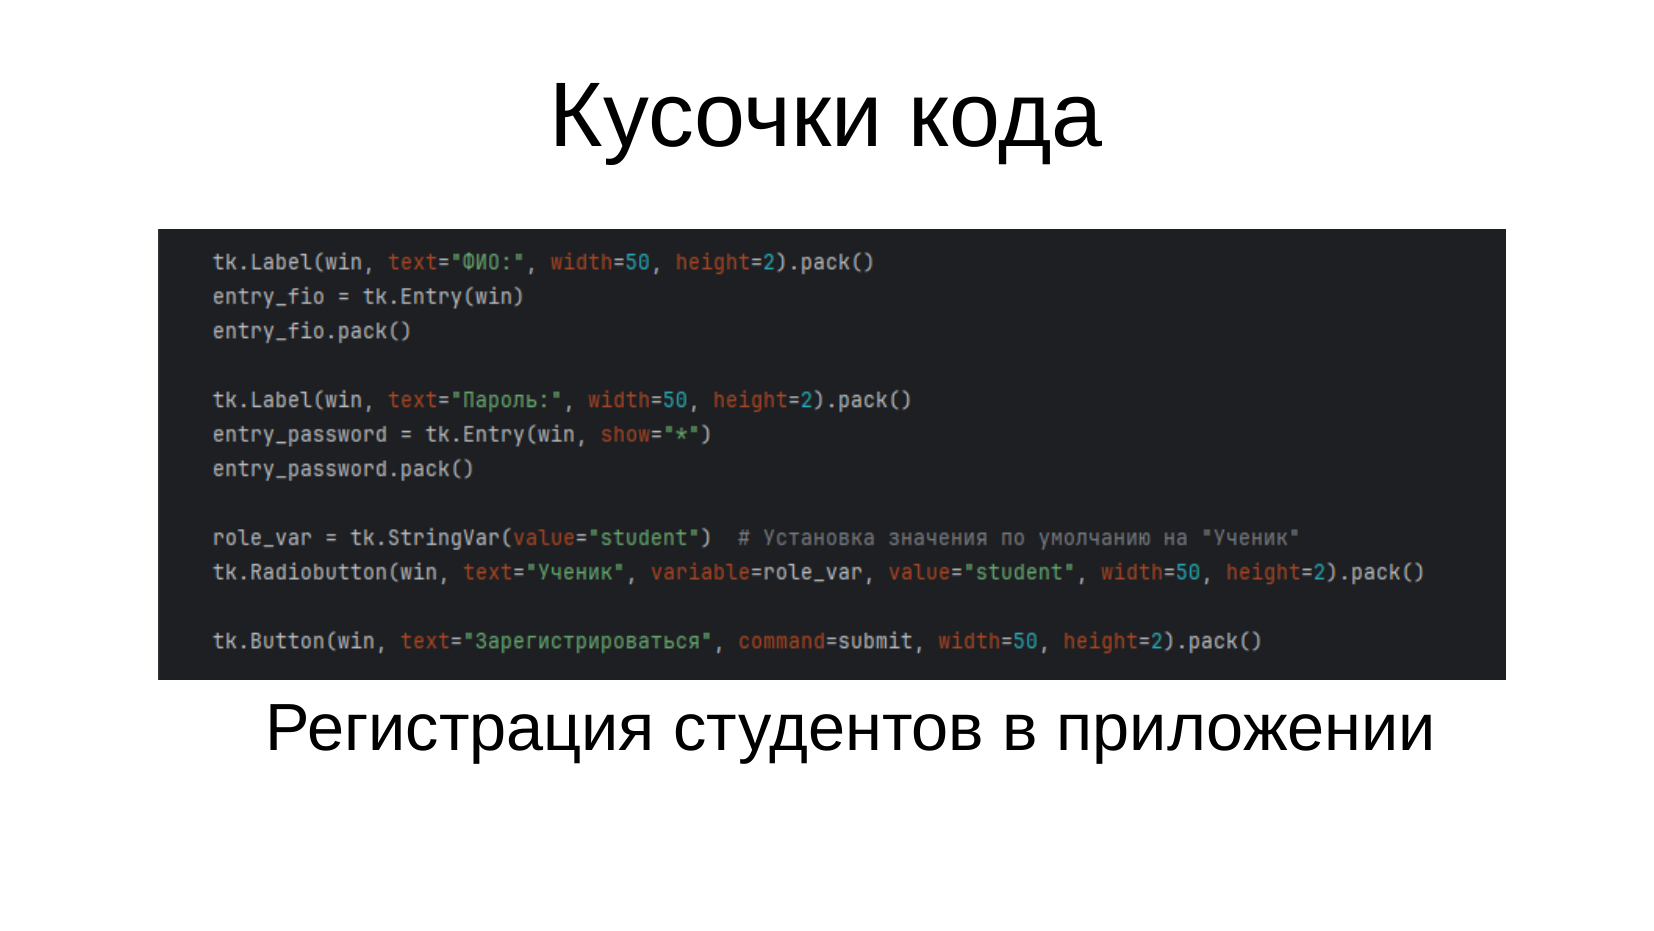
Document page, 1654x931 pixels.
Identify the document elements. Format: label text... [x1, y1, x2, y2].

picture [158, 229, 1506, 680]
list Регистрация студентов в приложении [194, 690, 1654, 827]
title Кусочки кода [82, 37, 1571, 193]
